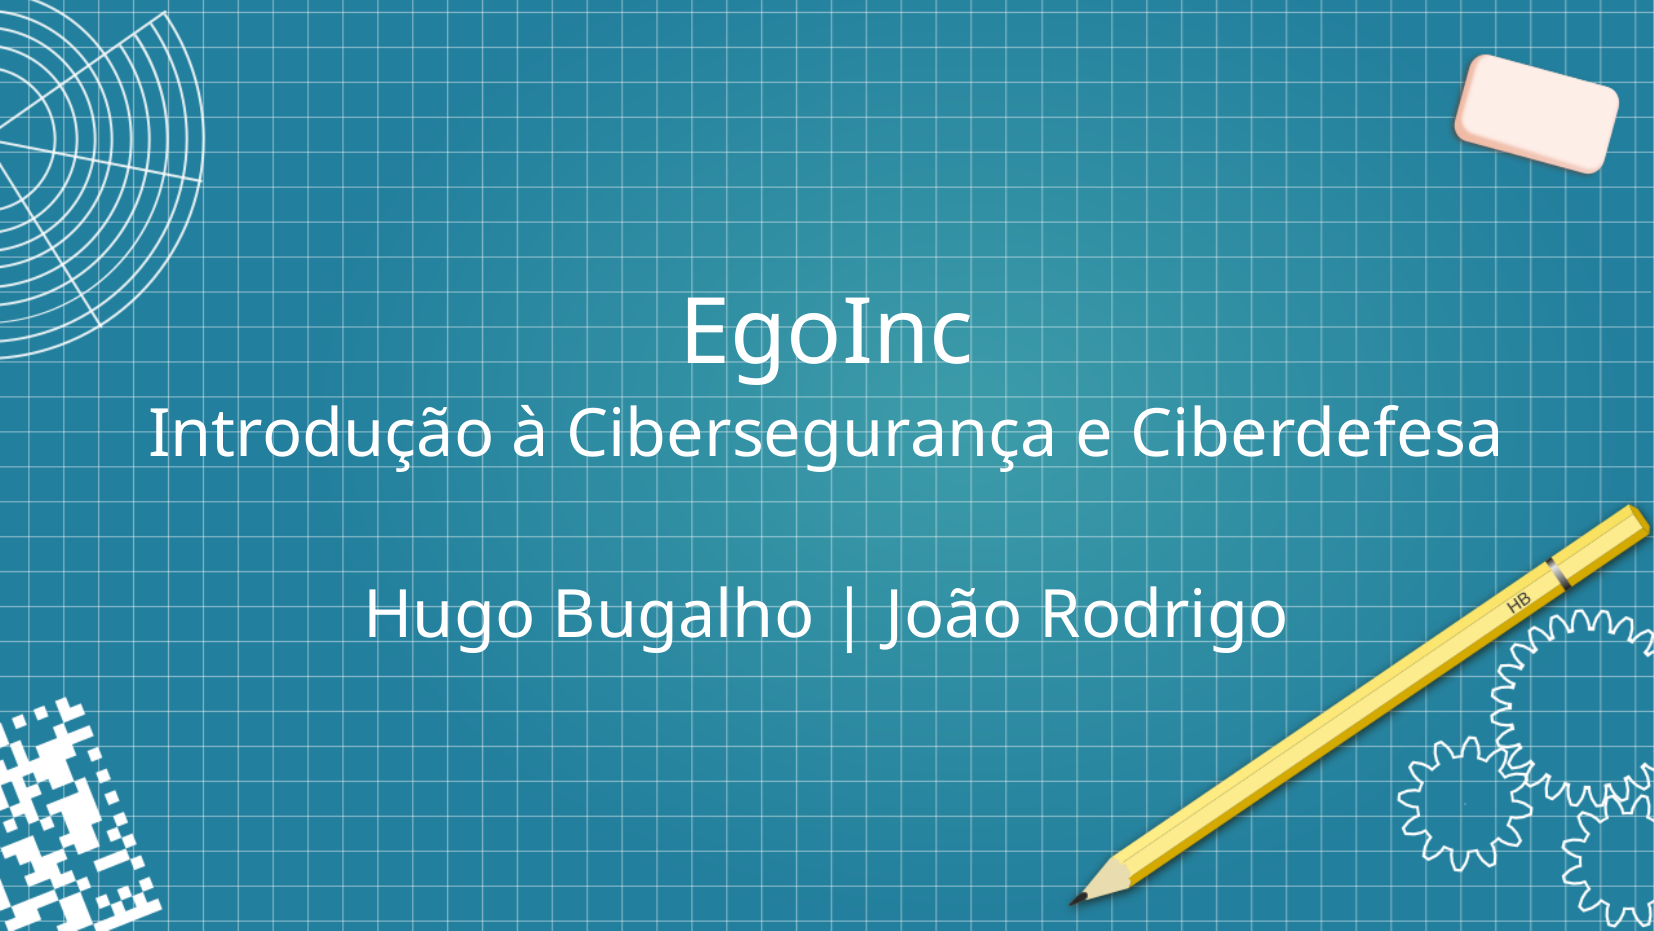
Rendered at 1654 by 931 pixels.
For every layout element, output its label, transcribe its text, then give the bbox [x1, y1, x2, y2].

picture [0, 0, 1654, 931]
subtitle Introdução à Cibersegurança e Ciberdefesa Hugo Bugalho | João Rodrigo [82, 295, 1571, 748]
title EgoInc [82, 265, 1571, 295]
